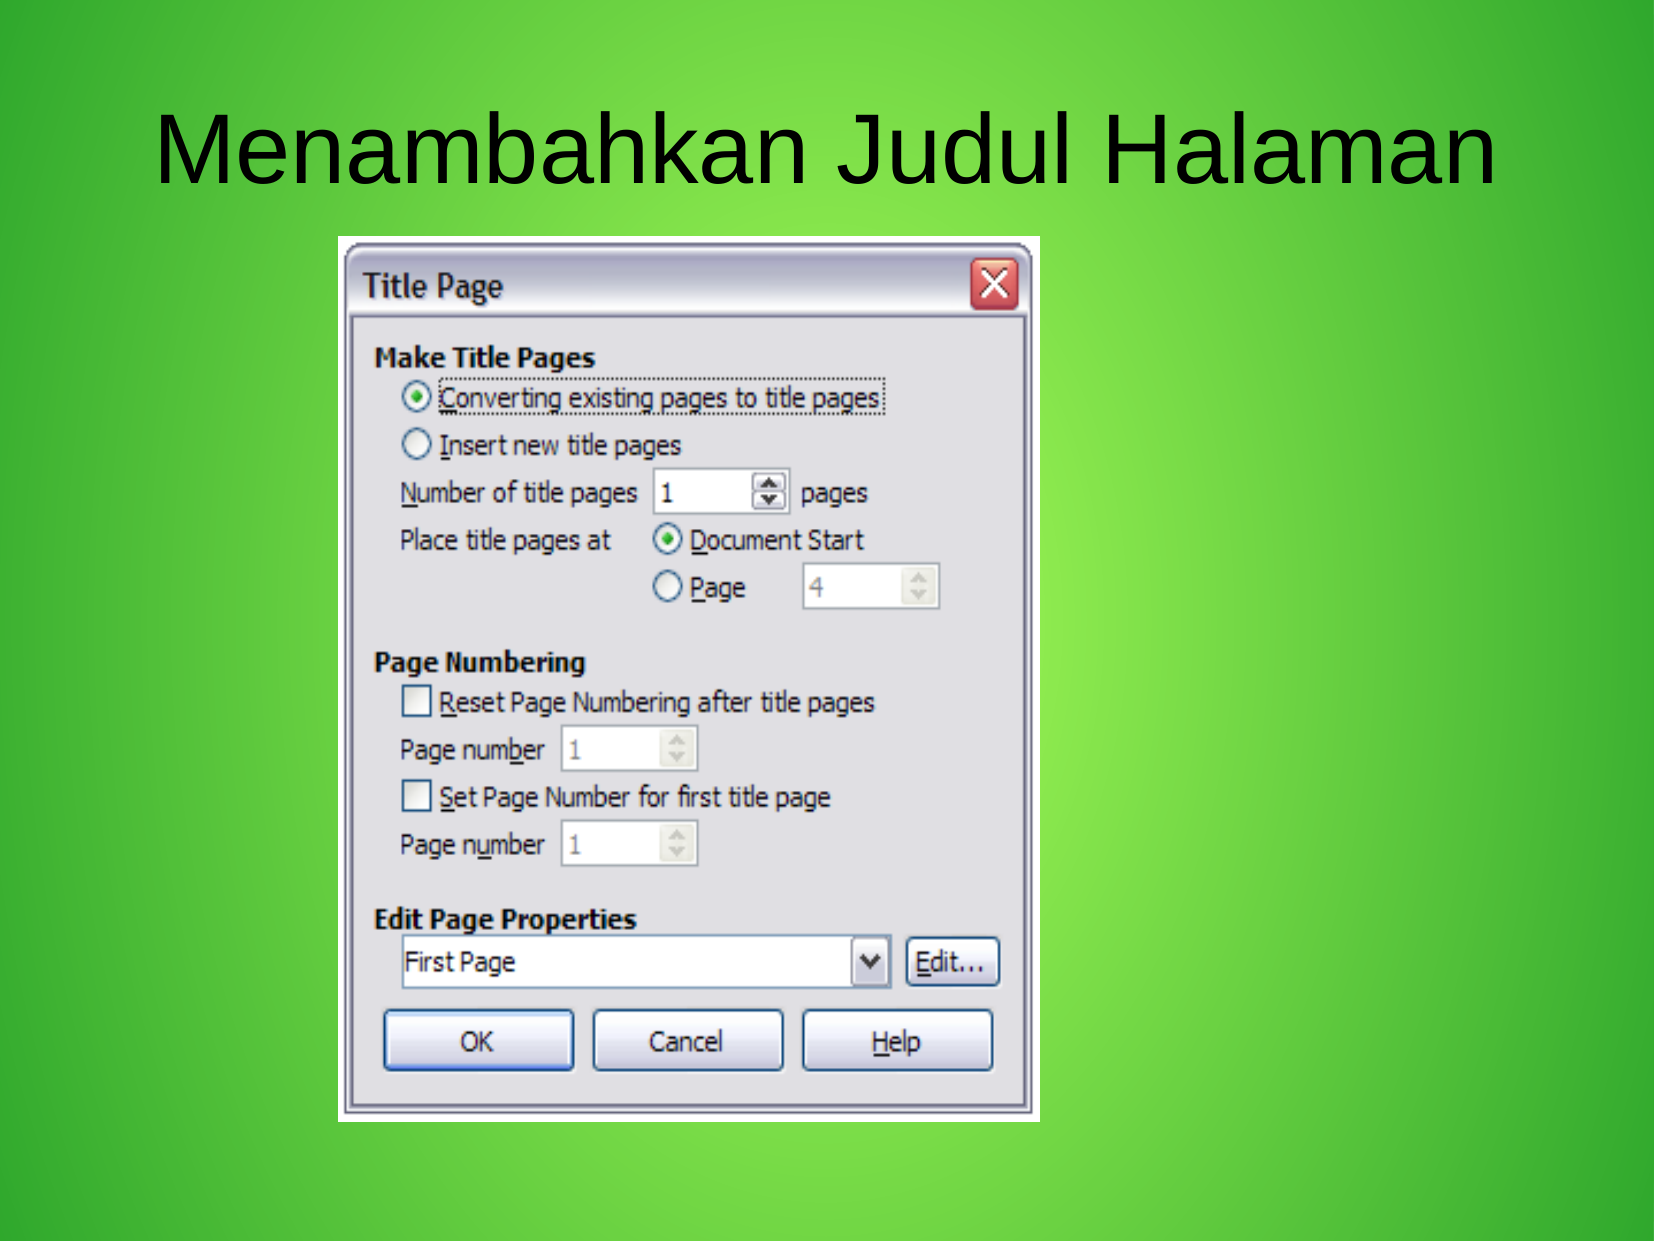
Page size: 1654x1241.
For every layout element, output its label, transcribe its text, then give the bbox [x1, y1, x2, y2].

picture [338, 236, 1040, 1123]
title Menambahkan Judul Halaman [82, 47, 1571, 252]
